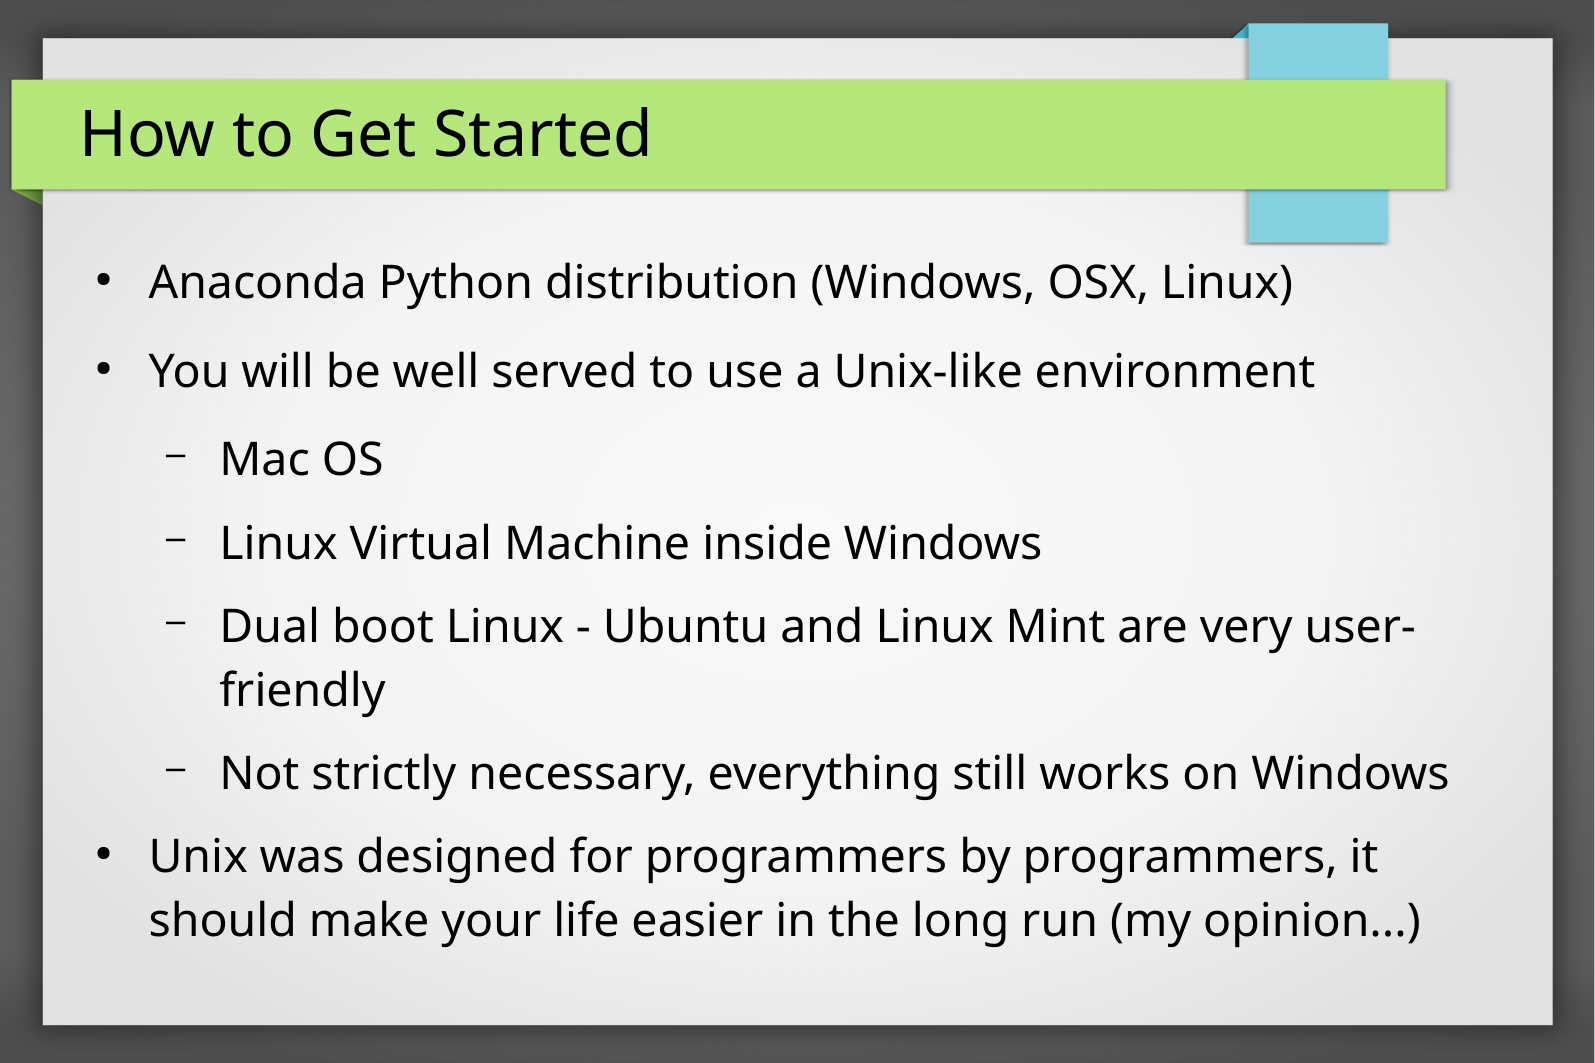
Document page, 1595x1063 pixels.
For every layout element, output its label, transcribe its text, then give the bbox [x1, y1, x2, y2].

picture [0, 0, 1595, 1063]
list Anaconda Python distribution (Windows, OSX, Linux) You will be well served to use a Unix-like environment Mac OS Linux Virtual Machine inside Windows Dual boot Linux - Ubuntu and Linux Mint are very user-friendly Not strictly necessary, everything still works on Windows Unix was designed for programmers by programmers, it should make your life easier in the long run (my opinion...) [77, 249, 1513, 961]
title How to Get Started [79, 78, 1219, 185]
